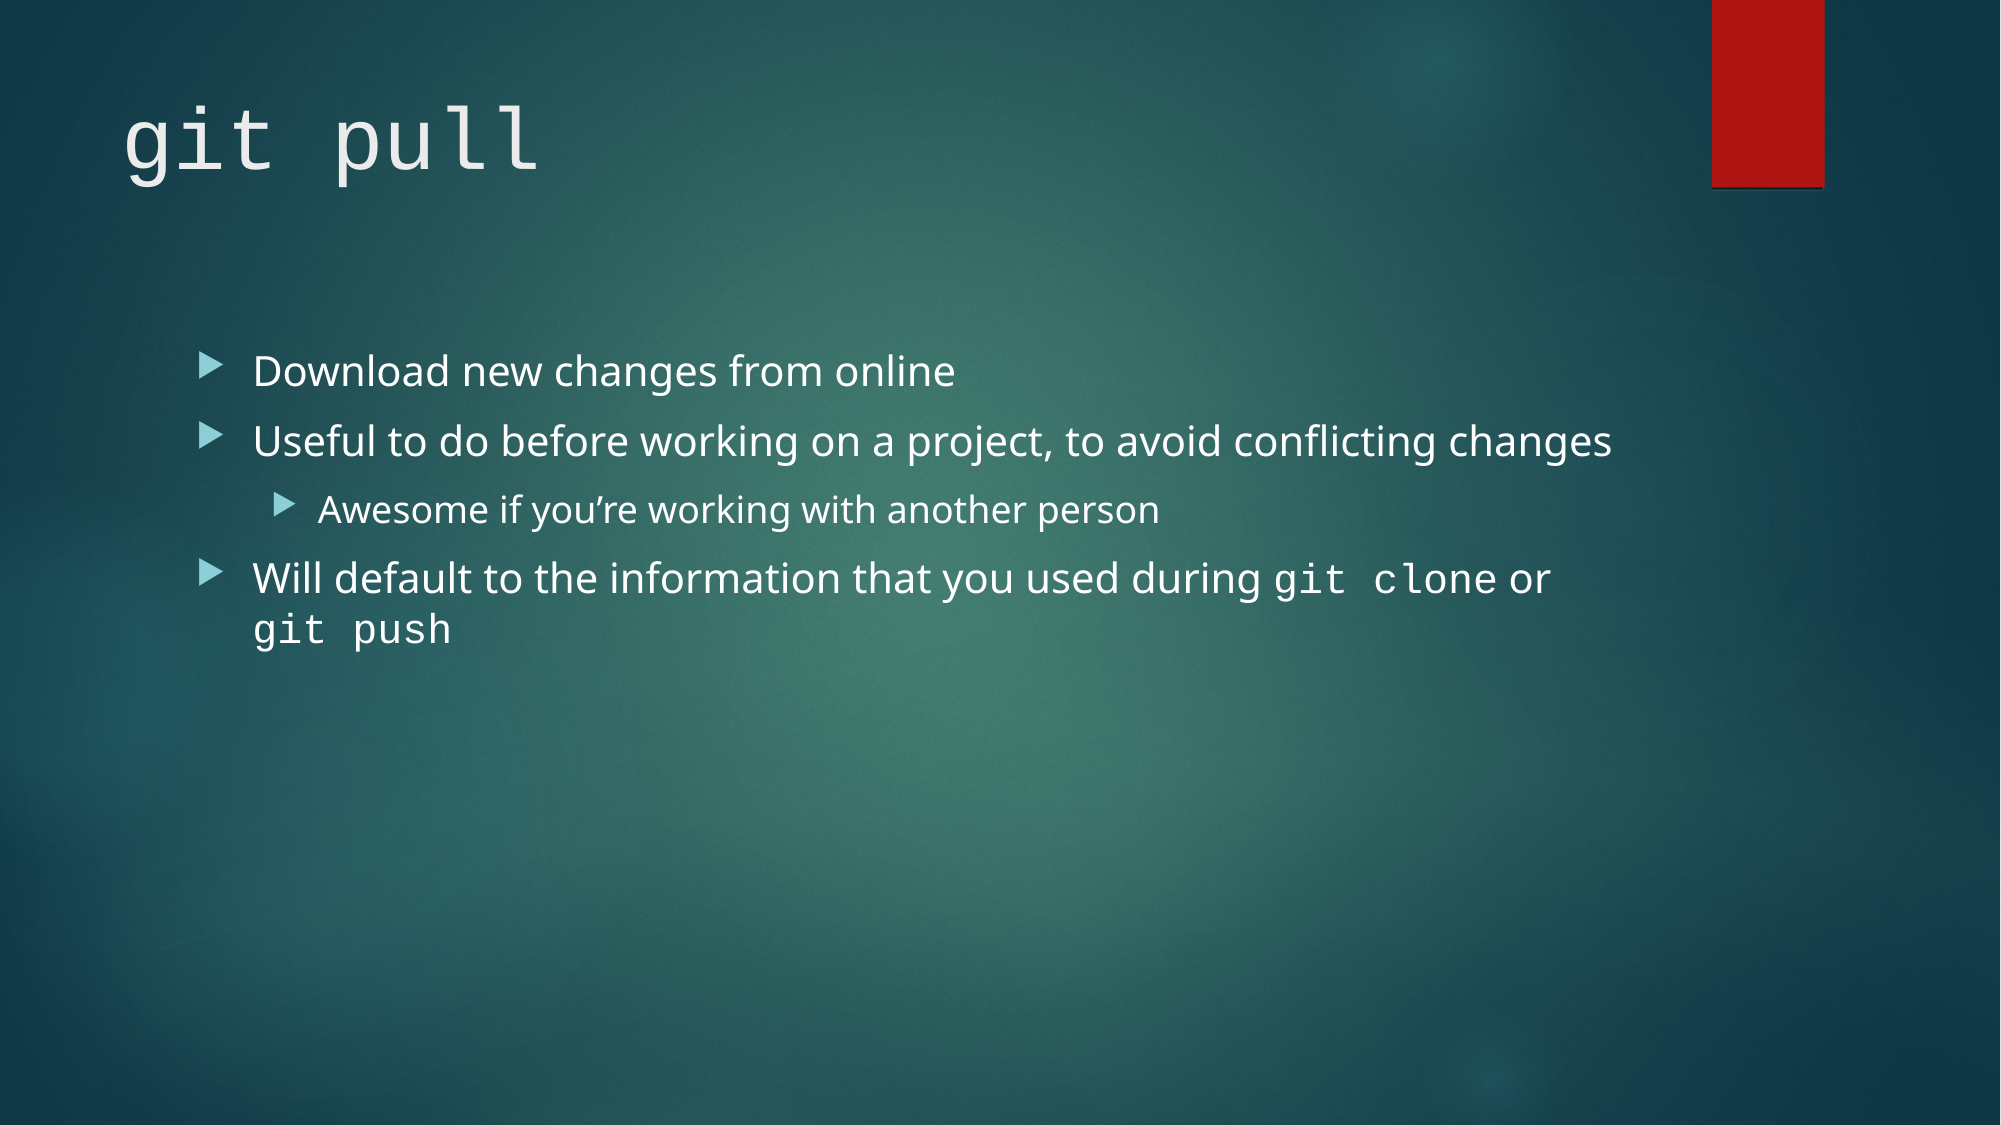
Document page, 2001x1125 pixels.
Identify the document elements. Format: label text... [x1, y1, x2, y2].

picture [0, 0, 2001, 1125]
list Download new changes from online Useful to do before working on a project, to avoid conflicting changes Awesome if you’re working with another person Will default to the information that you used during git clone or git push [181, 336, 1649, 1025]
title git pull [106, 74, 1649, 304]
